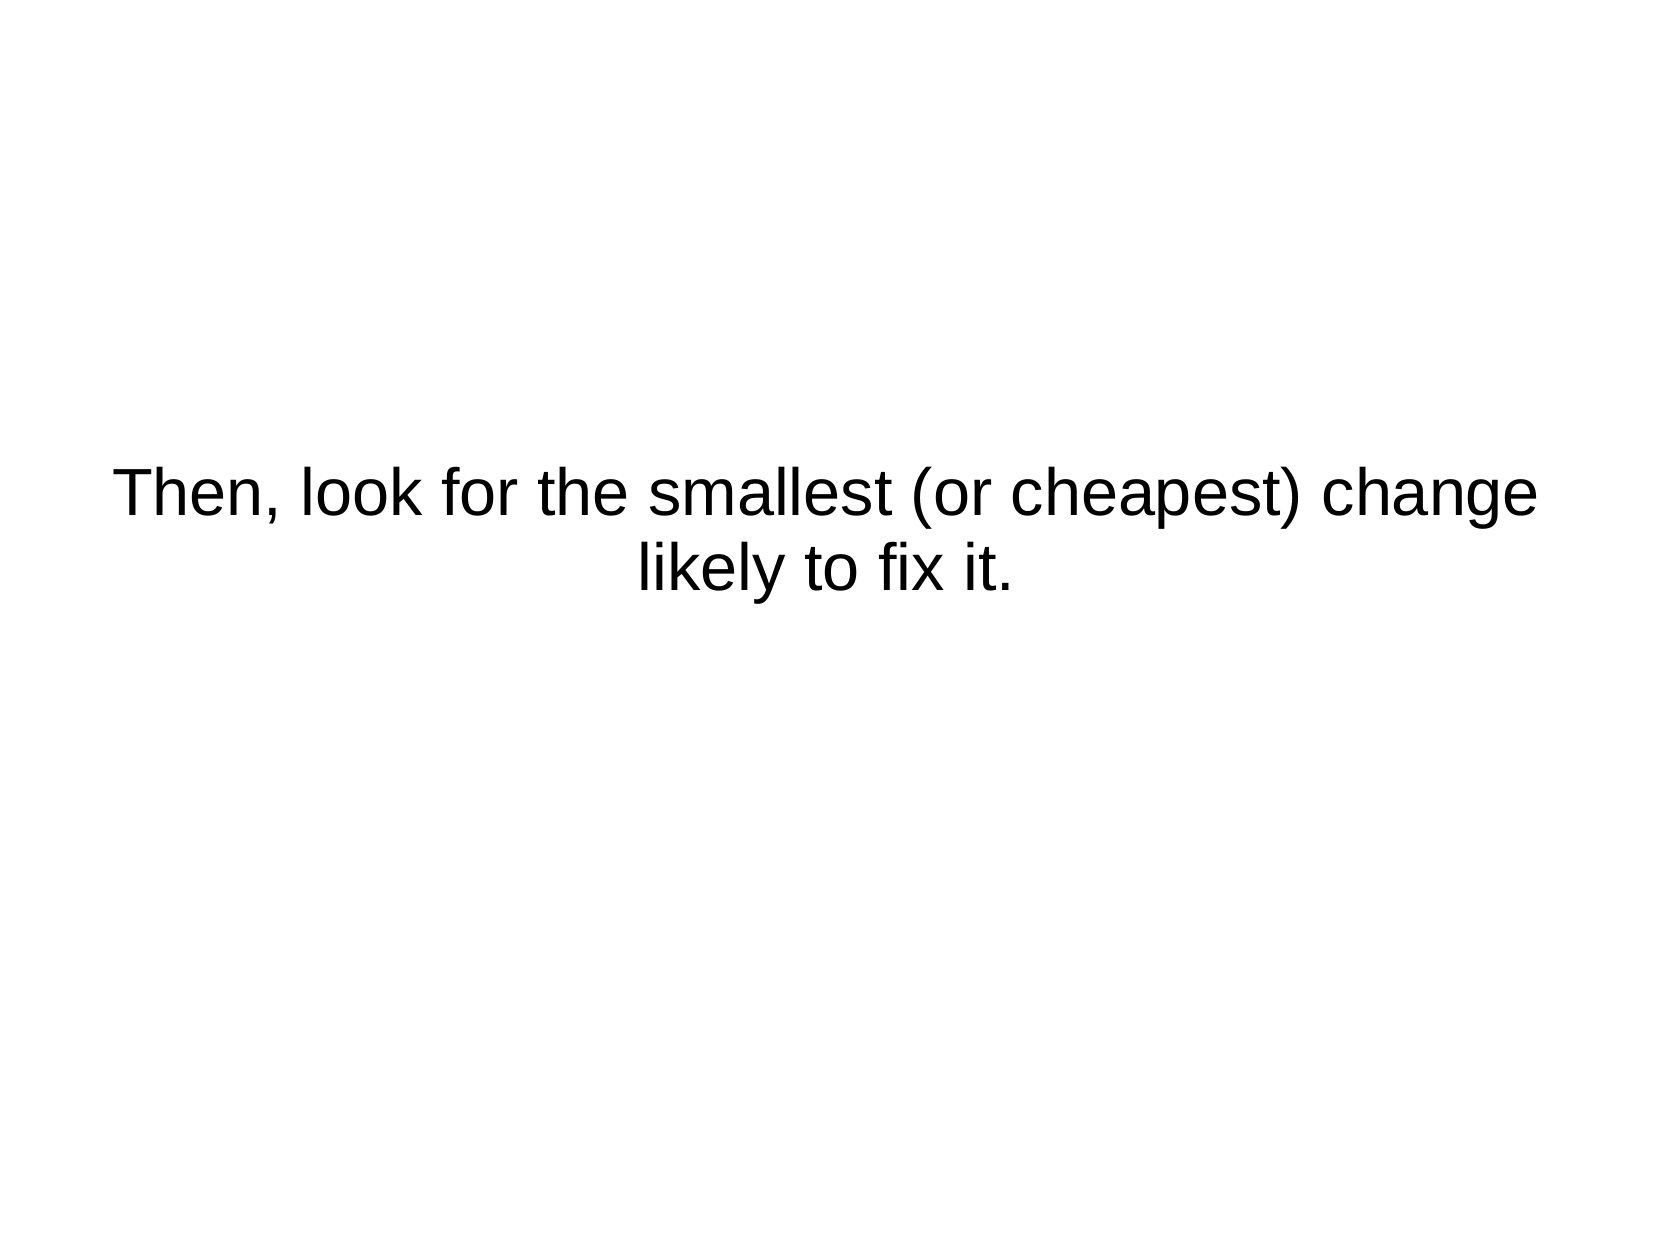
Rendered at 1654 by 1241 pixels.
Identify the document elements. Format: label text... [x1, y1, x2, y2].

subtitle Then, look for the smallest (or cheapest) change likely to fix it. [82, 49, 1571, 1010]
